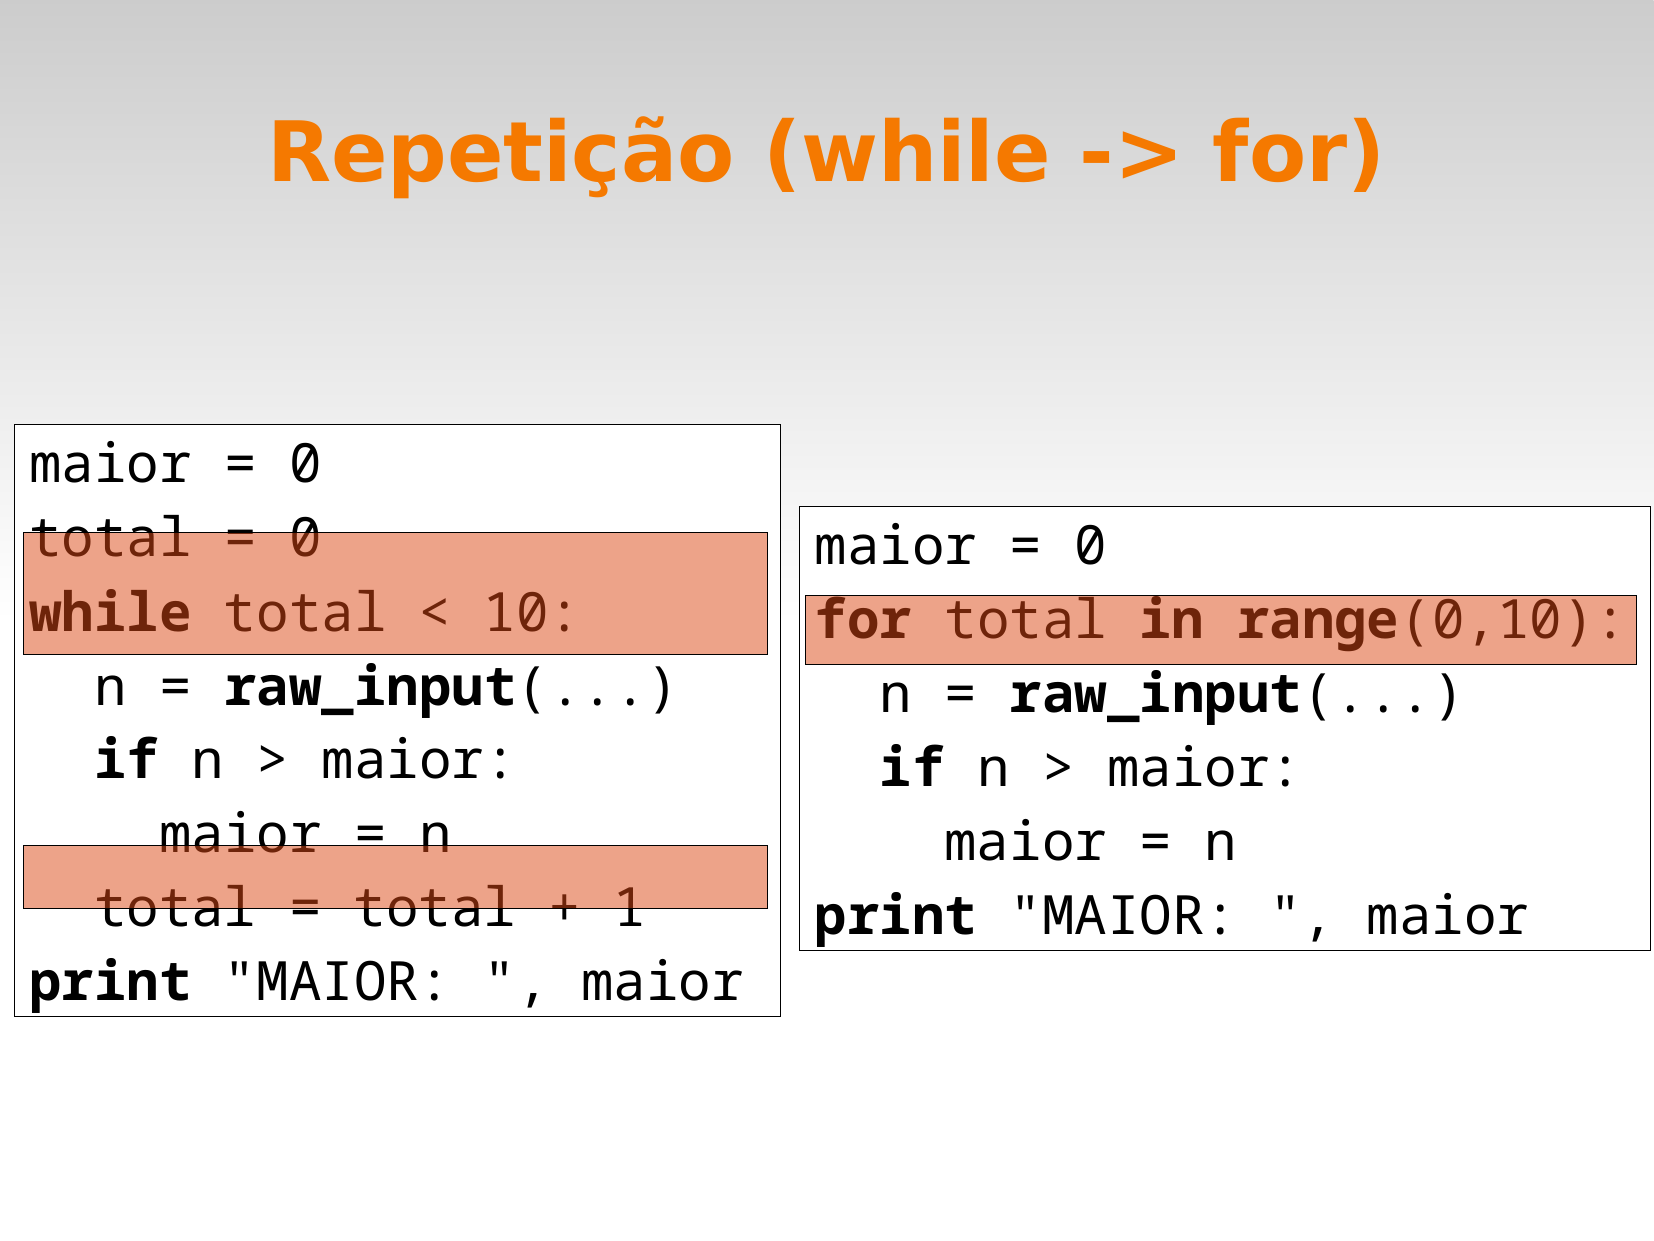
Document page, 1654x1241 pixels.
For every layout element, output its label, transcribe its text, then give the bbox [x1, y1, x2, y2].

text_box [805, 595, 1637, 665]
title Repetição (while -> for) [82, 49, 1571, 257]
text_box [23, 532, 768, 655]
text_box maior = 0 for total in range(0,10): n = raw_input(...) if n > maior: maior = n print "MAIOR: ", maior [799, 507, 1651, 950]
text_box [23, 845, 768, 909]
text_box maior = 0 total = 0 while total < 10: n = raw_input(...) if n > maior: maior = n total = total + 1 print "MAIOR: ", maior [14, 465, 781, 976]
